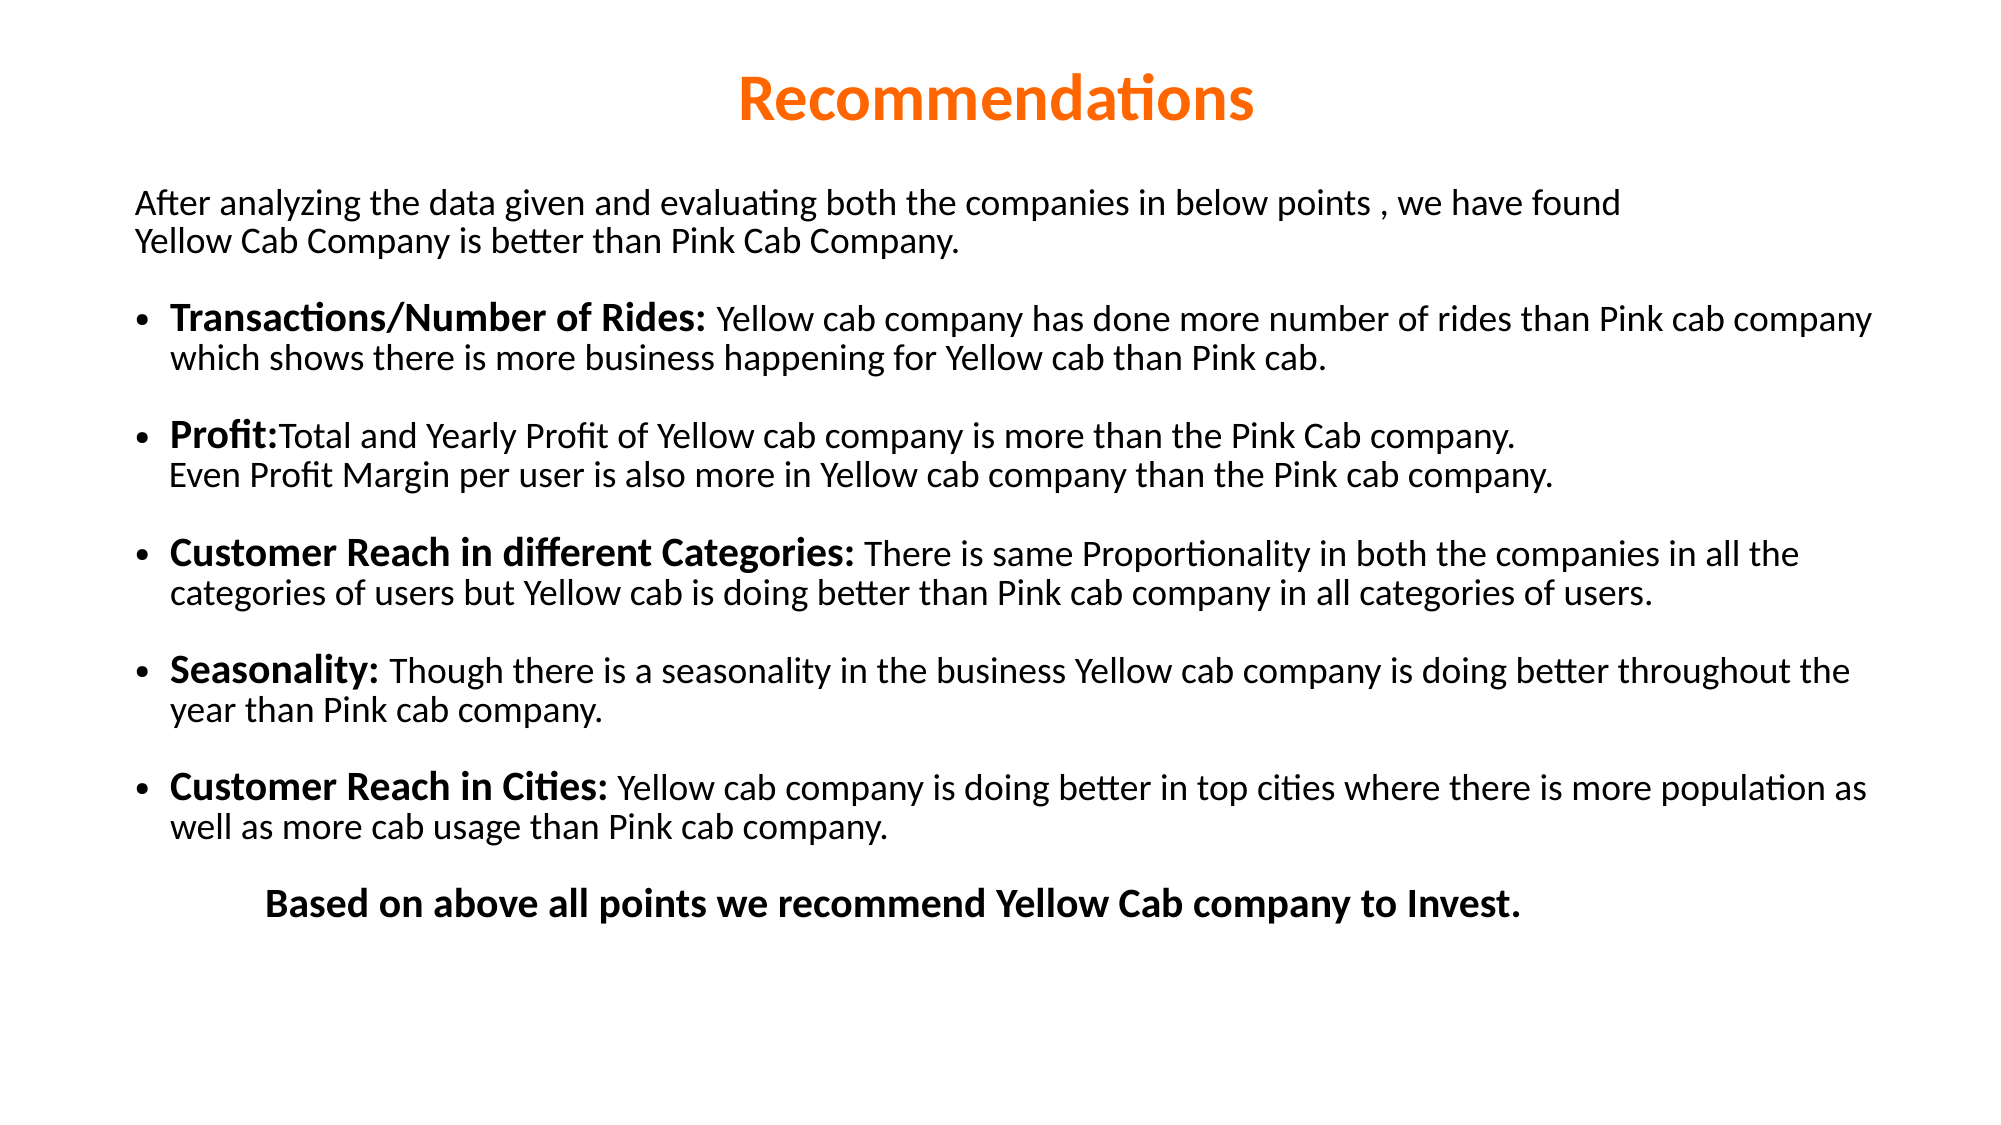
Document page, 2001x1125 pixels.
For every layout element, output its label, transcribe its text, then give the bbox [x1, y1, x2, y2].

text_box Recommendations [723, 63, 1321, 165]
text_box After analyzing the data given and evaluating both the companies in below points , we have found Yellow Cab Company is better than Pink Cab Company. Transactions/Number of Rides: Yellow cab company has done more number of rides than Pink cab company which shows there is more business happening for Yellow cab than Pink cab. Profit:Total and Yearly Profit of Yellow cab company is more than the Pink Cab company. Even Profit Margin per user is also more in Yellow cab company than the Pink cab company. Customer Reach in different Categories: There is same Proportionality in both the companies in all the categories of users but Yellow cab is doing better than Pink cab company in all categories of users. Seasonality: Though there is a seasonality in the business Yellow cab company is doing better throughout the year than Pink cab company. Customer Reach in Cities: Yellow cab company is doing better in top cities where there is more population as well as more cab usage than Pink cab company. Based on above all points we recommend Yellow Cab company to Invest. [120, 179, 1906, 1125]
